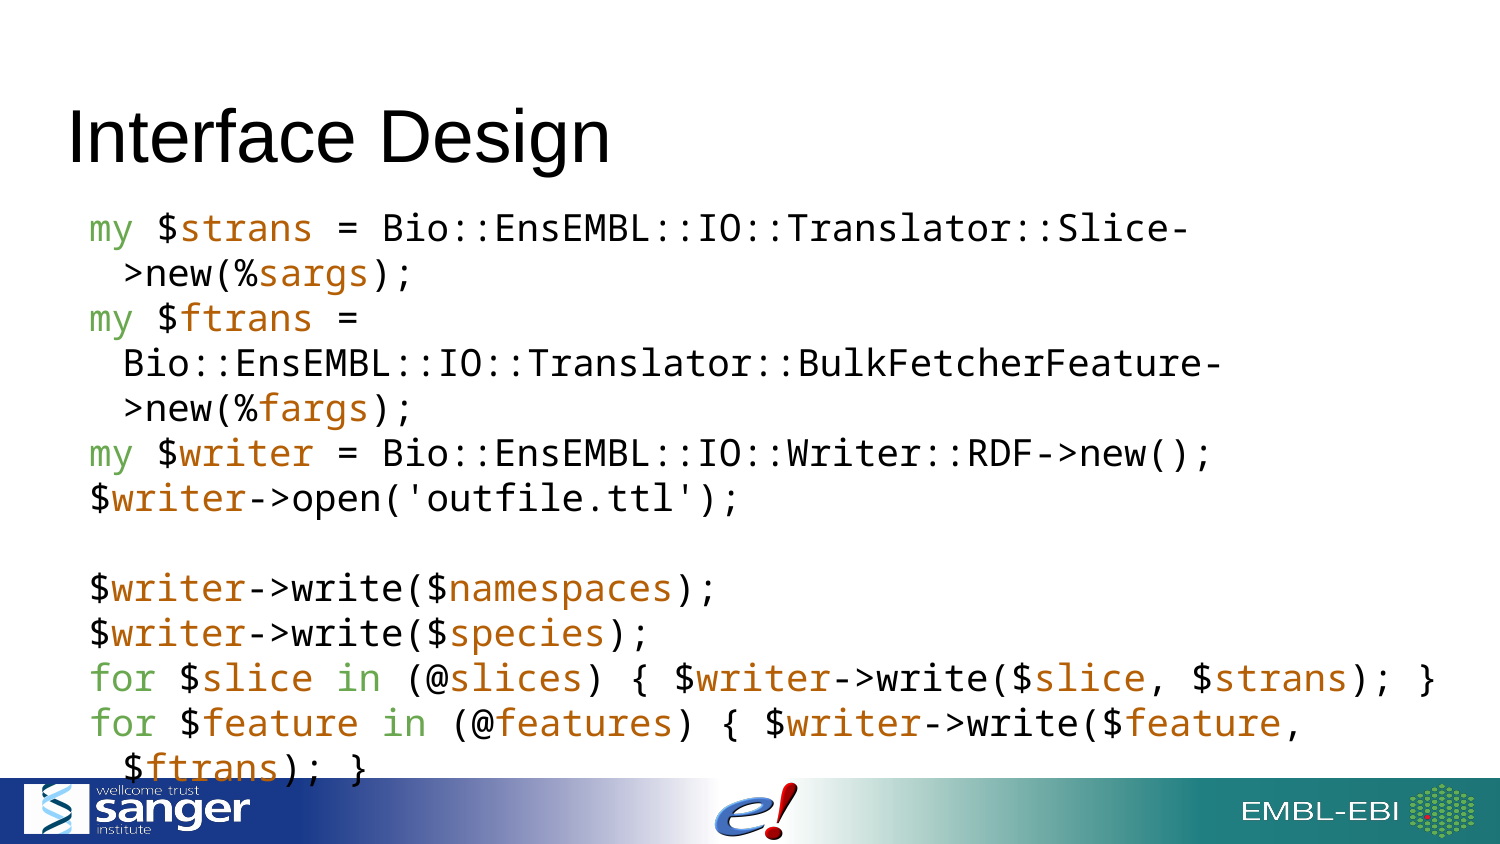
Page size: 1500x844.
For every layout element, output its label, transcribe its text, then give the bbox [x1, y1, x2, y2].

list my $strans = Bio::EnsEMBL::IO::Translator::Slice->new(%sargs); my $ftrans = Bio::EnsEMBL::IO::Translator::BulkFetcherFeature->new(%fargs); my $writer = Bio::EnsEMBL::IO::Writer::RDF->new(); $writer->open('outfile.ttl'); $writer->write($namespaces); $writer->write($species); for $slice in (@slices) { $writer->write($slice, $strans); } for $feature in (@features) { $writer->write($feature, $ftrans); } [51, 189, 1483, 750]
picture [0, 778, 1500, 844]
title Interface Design [51, 72, 1449, 167]
